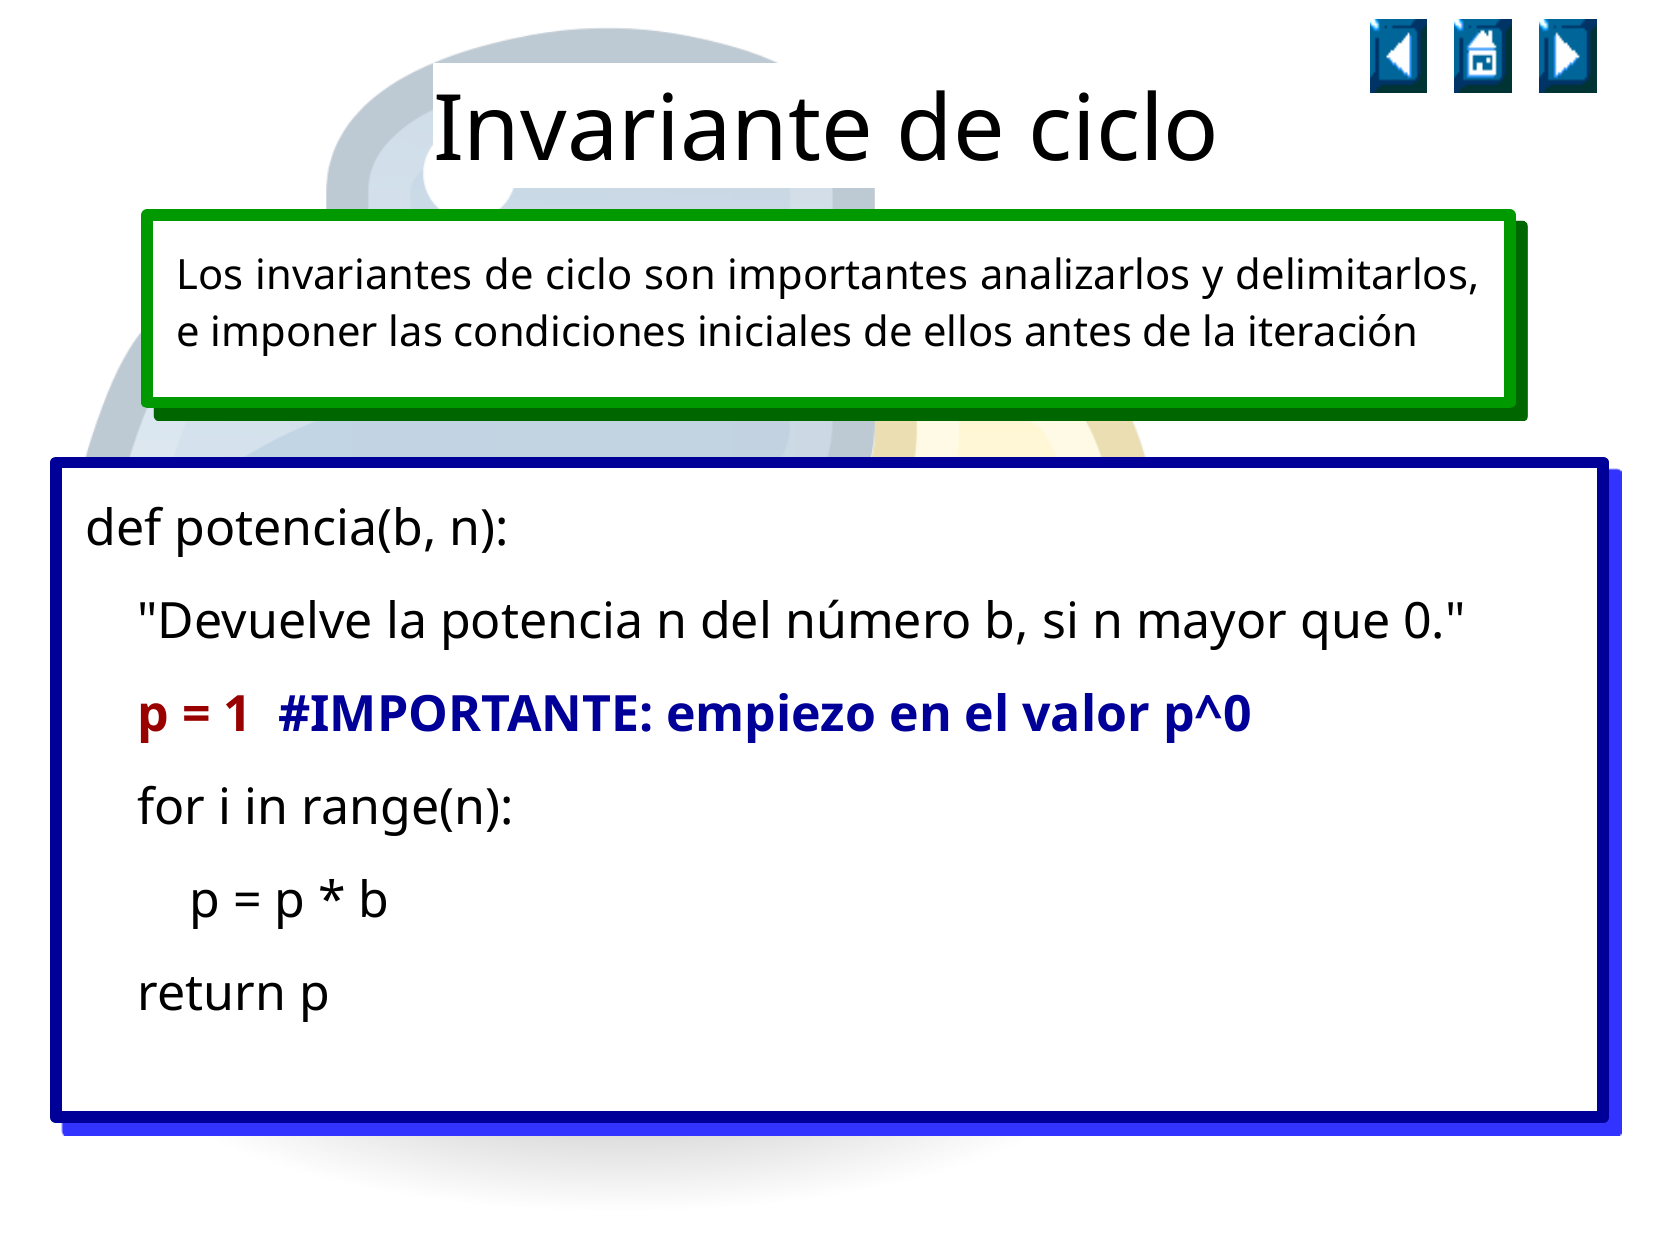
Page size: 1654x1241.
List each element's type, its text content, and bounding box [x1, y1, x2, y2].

picture [1554, 33, 1579, 77]
picture [1539, 19, 1597, 93]
picture [1454, 19, 1512, 93]
text_box Los invariantes de ciclo son importantes analizarlos y delimitarlos, e imponer las condiciones iniciales de ellos antes de la iteración [147, 215, 1510, 403]
picture [1370, 19, 1379, 31]
picture [1454, 19, 1463, 31]
picture [1370, 19, 1427, 93]
text_box def potencia(b, n): "Devuelve la potencia n del número b, si n mayor que 0." p = 1 #IMPORTANTE: empiezo en el valor p^0 for i in range(n): p = p * b return p [55, 462, 1604, 1118]
picture [1539, 19, 1548, 31]
title Invariante de ciclo [82, 49, 1571, 201]
